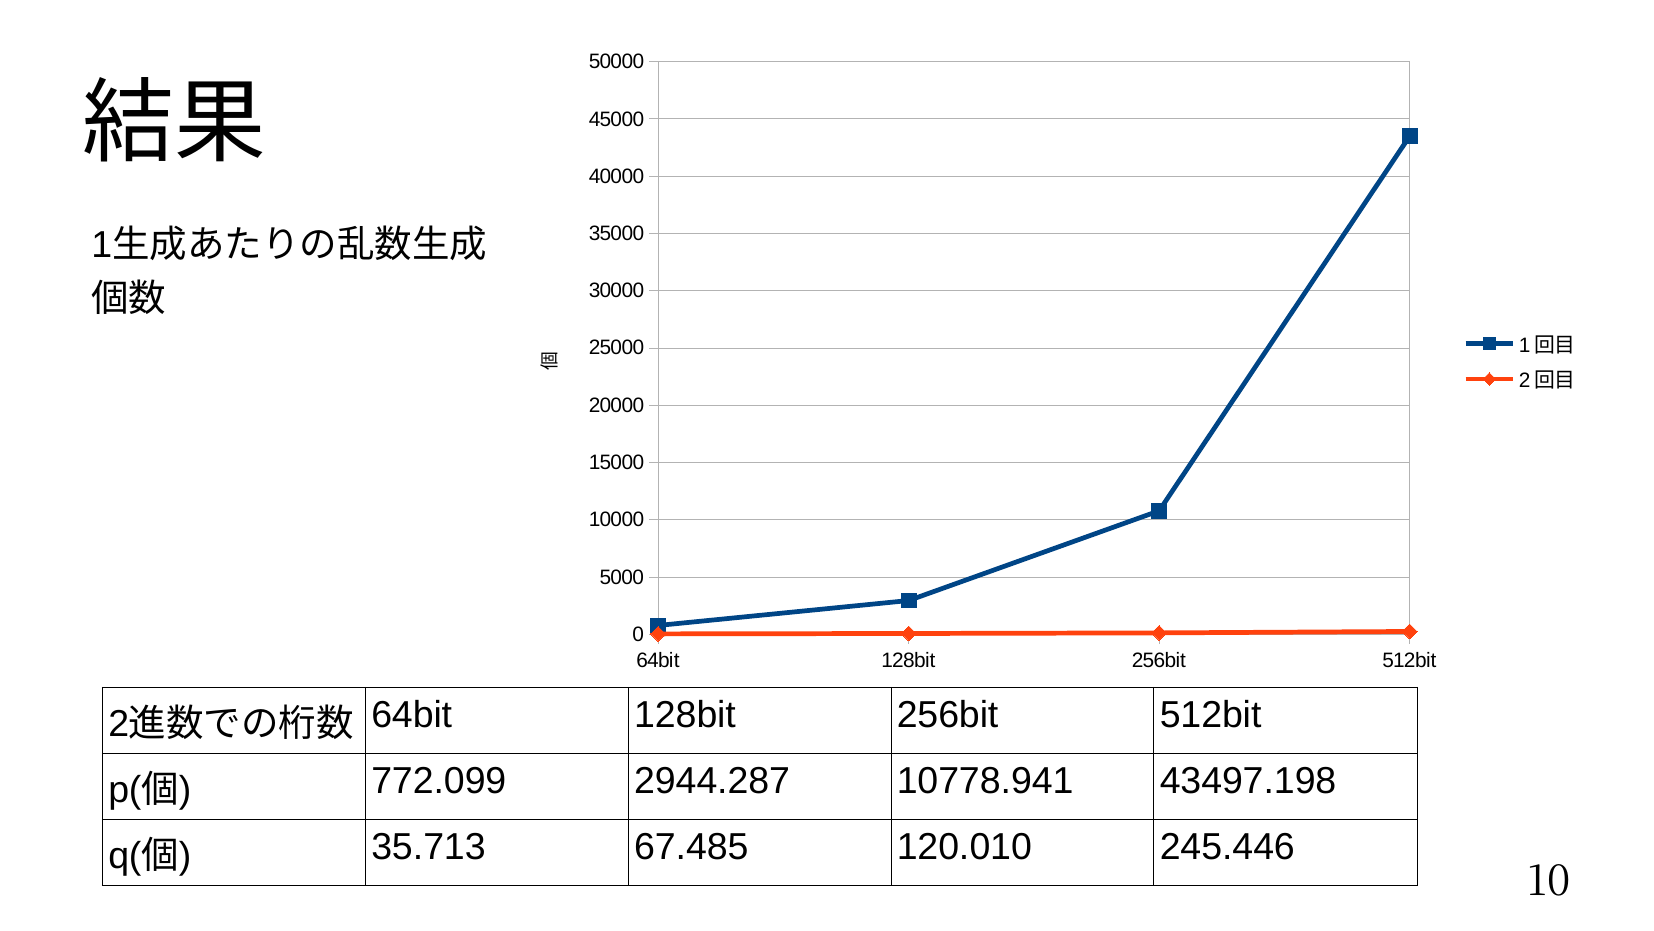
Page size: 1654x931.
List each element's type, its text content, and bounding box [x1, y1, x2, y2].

table_header 128bit [629, 688, 891, 753]
table_cell 120.010 [892, 820, 1153, 885]
table_cell q(個) [103, 820, 365, 885]
table_cell 772.099 [366, 754, 628, 819]
text_box 1生成あたりの乱数生成 個数 [76, 206, 503, 331]
title 結果 [82, 37, 502, 193]
table_cell 43497.198 [1154, 754, 1417, 819]
table_cell 10778.941 [892, 754, 1153, 819]
table_cell 35.713 [366, 820, 628, 885]
table_header 256bit [892, 688, 1153, 753]
table_cell 67.485 [629, 820, 891, 885]
table_header 2進数での桁数 [103, 688, 365, 753]
table_header 64bit [366, 688, 628, 753]
table_header 512bit [1154, 688, 1417, 753]
chart [502, 37, 1595, 686]
table_cell 245.446 [1154, 820, 1417, 885]
table_cell 2944.287 [629, 754, 891, 819]
table_cell p(個) [103, 754, 365, 819]
